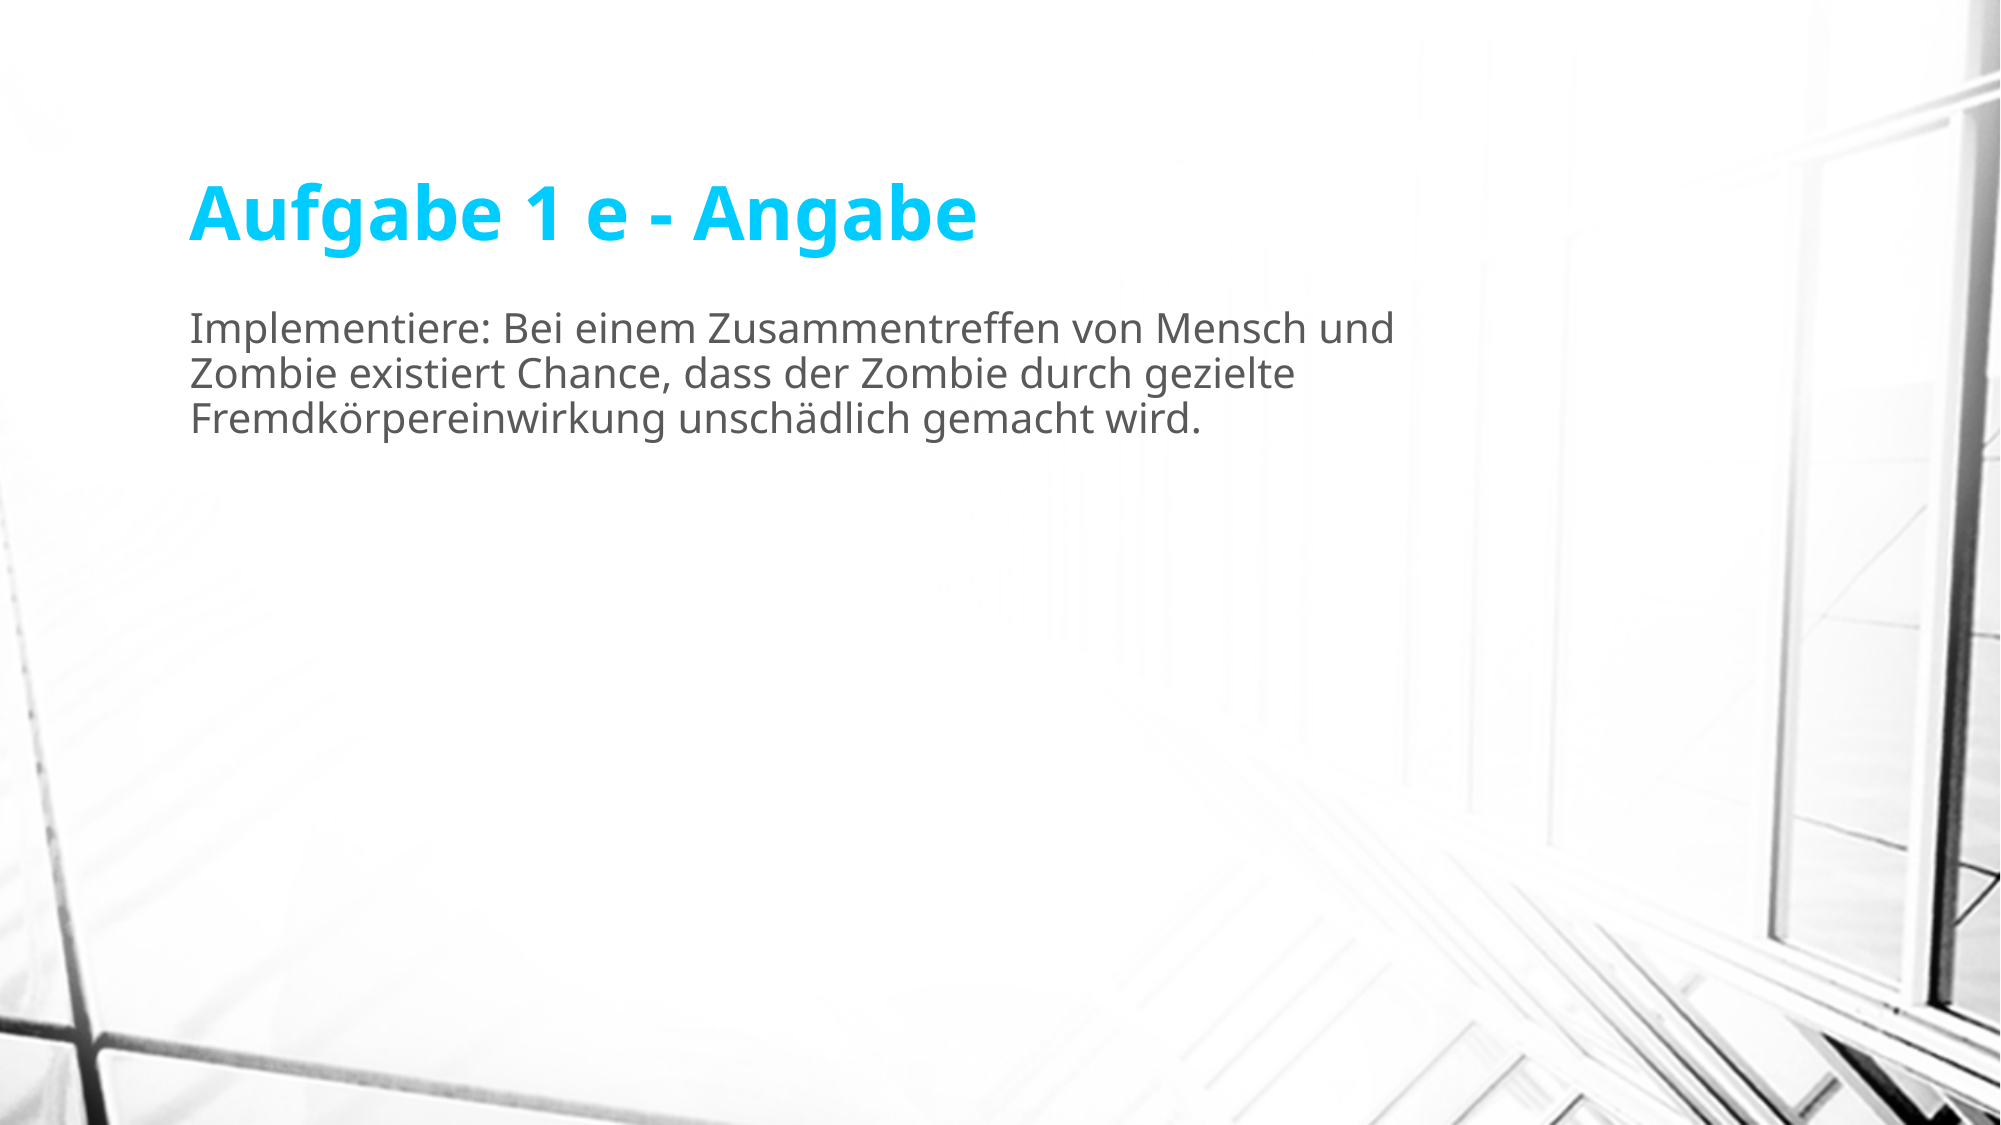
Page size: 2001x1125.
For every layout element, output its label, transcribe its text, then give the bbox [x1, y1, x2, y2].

list Implementiere: Bei einem Zusammentreffen von Mensch und Zombie existiert Chance, dass der Zombie durch gezielte Fremdkörpereinwirkung unschädlich gemacht wird. [174, 299, 1475, 584]
title Aufgabe 1 e - Angabe [174, 87, 1831, 263]
picture [0, 0, 2001, 1125]
